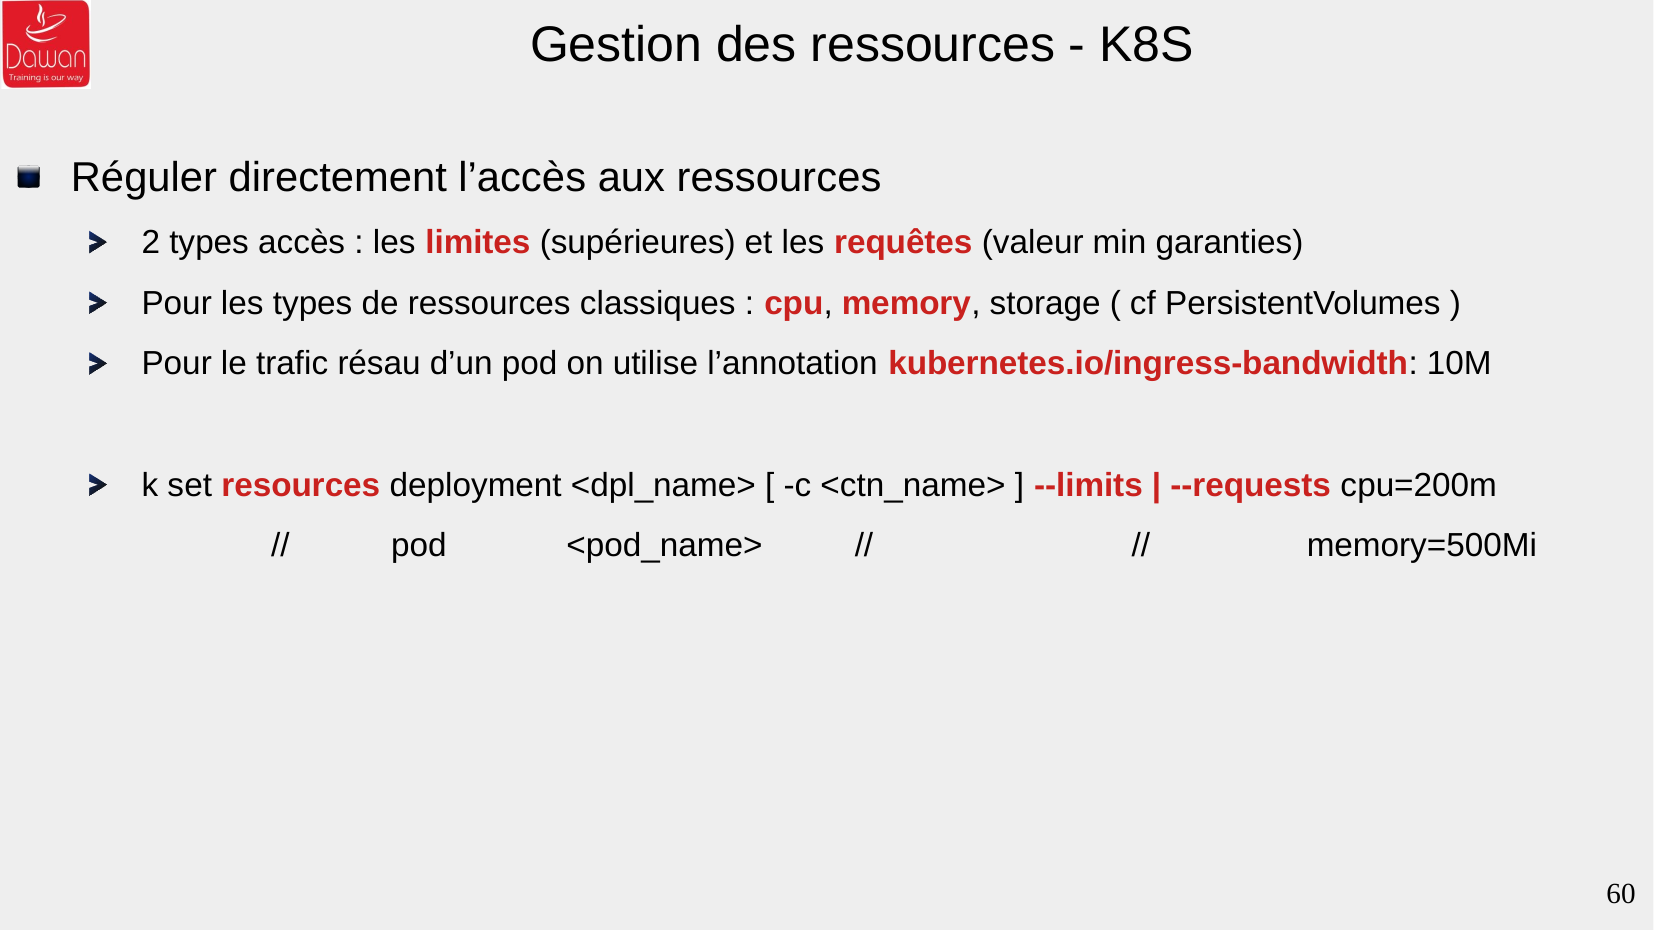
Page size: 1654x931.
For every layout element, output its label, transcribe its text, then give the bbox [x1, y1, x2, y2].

list Réguler directement l’accès aux ressources 2 types accès : les limites (supérieures) et les requêtes (valeur min garanties) Pour les types de ressources classiques : cpu, memory, storage ( cf PersistentVolumes ) Pour le trafic résau d’un pod on utilise l’annotation kubernetes.io/ingress-bandwidth: 10M k set resources deployment <dpl_name> [ -c <ctn_name> ] --limits | --requests cpu=200m // pod <pod_name> // // memory=500Mi [0, 88, 1654, 886]
title Gestion des ressources - K8S [366, 0, 1287, 88]
picture [1, 0, 91, 88]
